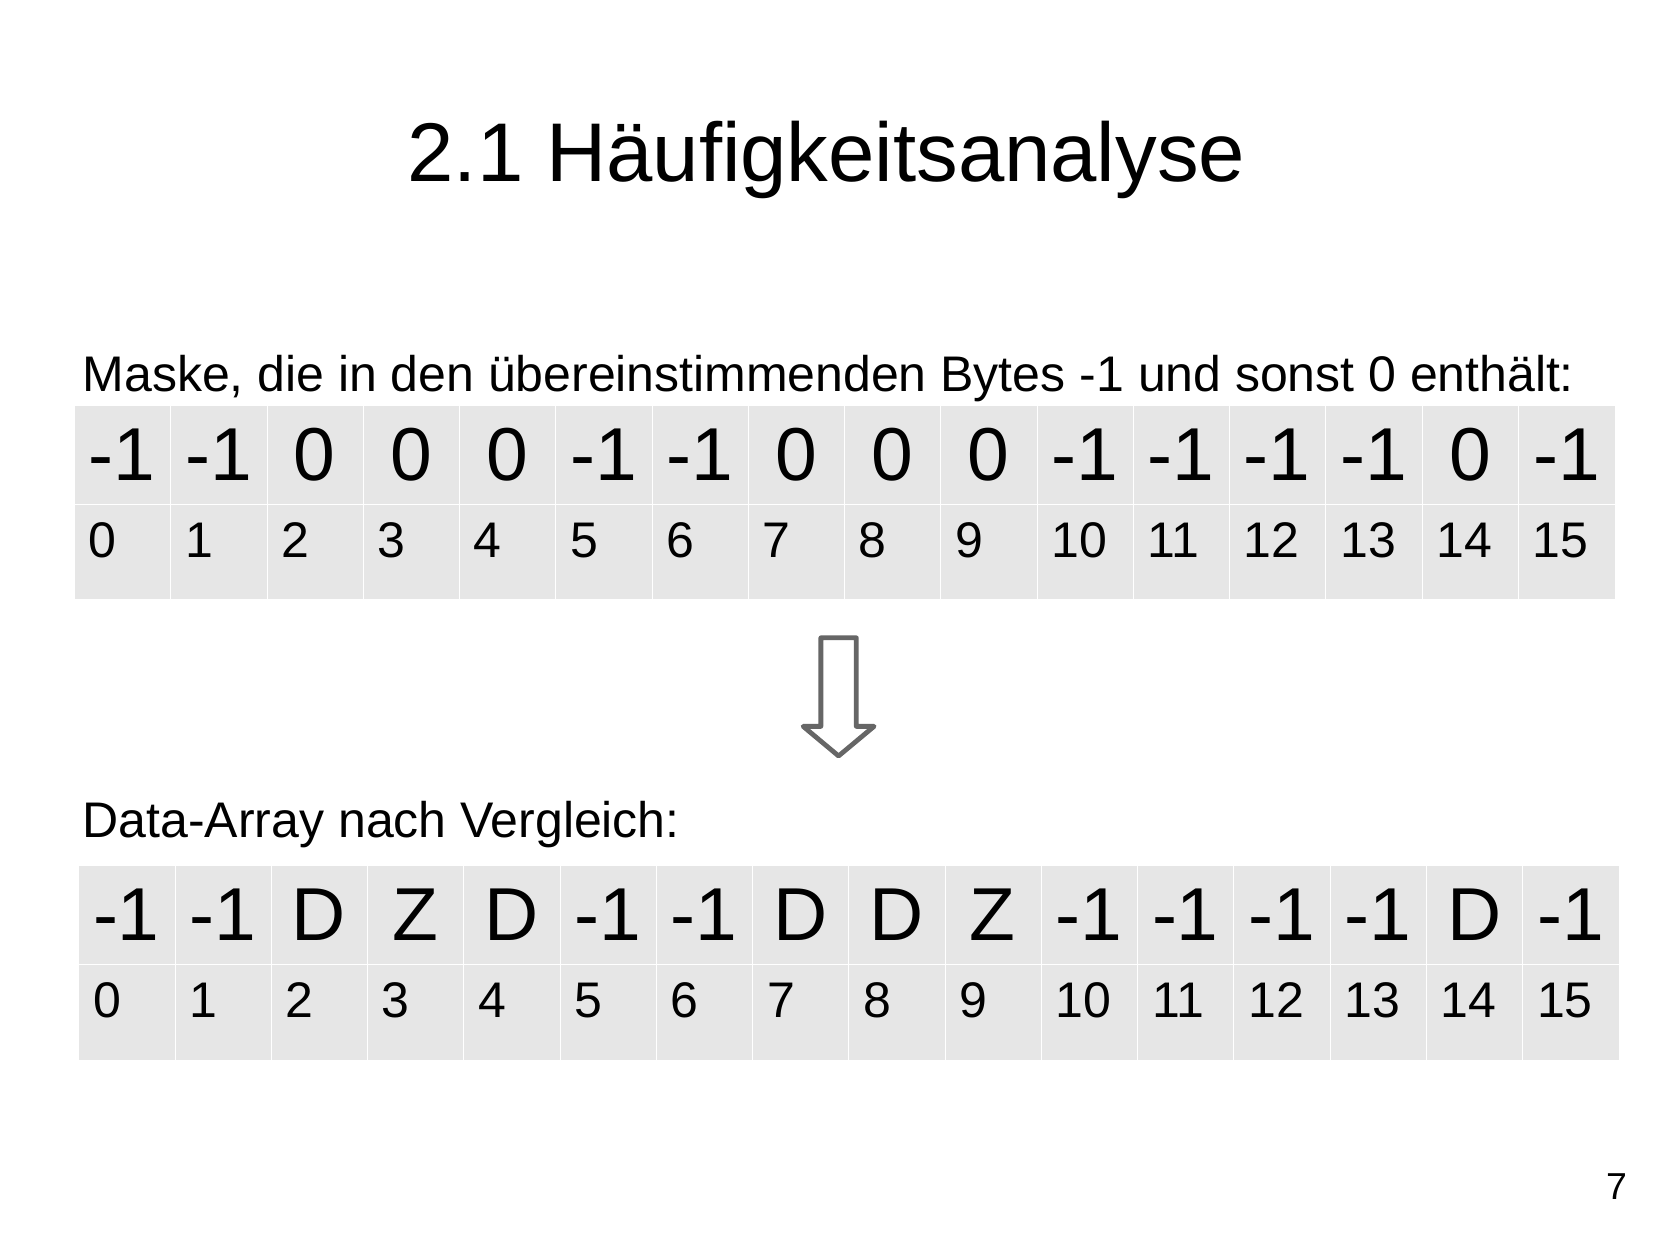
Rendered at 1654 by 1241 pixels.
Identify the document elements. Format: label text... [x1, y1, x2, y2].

table_header -1 [1134, 406, 1229, 504]
table_cell 12 [1230, 505, 1325, 599]
table_header -1 [75, 406, 170, 504]
table_header 0 [845, 406, 940, 504]
table_header D [464, 866, 560, 964]
table_header 0 [460, 406, 555, 504]
table_cell 14 [1427, 965, 1522, 1060]
table_header -1 [171, 406, 267, 504]
table_cell 13 [1326, 505, 1422, 599]
table_header D [849, 866, 945, 964]
table_cell 10 [1038, 505, 1133, 599]
table_cell 9 [941, 505, 1037, 599]
table_cell 5 [561, 965, 656, 1060]
table_header -1 [556, 406, 652, 504]
table_header -1 [1038, 406, 1133, 504]
table_cell 2 [268, 505, 363, 599]
table_header -1 [1331, 866, 1426, 964]
table_cell 14 [1423, 505, 1518, 599]
table_cell 9 [946, 965, 1041, 1060]
table_header -1 [176, 866, 271, 964]
table_header -1 [1326, 406, 1422, 504]
table_header 0 [1423, 406, 1518, 504]
table_cell 5 [556, 505, 652, 599]
table_header -1 [653, 406, 748, 504]
table_header 0 [268, 406, 363, 504]
table_header Z [368, 866, 463, 964]
table_cell 0 [79, 965, 175, 1060]
subtitle Maske, die in den übereinstimmenden Bytes -1 und sonst 0 enthält: Data-Array nach Vergleich: [82, 290, 1654, 1010]
text_box <number> [1259, 1158, 1642, 1229]
table_cell 0 [75, 505, 170, 599]
table_cell 3 [368, 965, 463, 1060]
table_header -1 [79, 866, 175, 964]
text_box [803, 637, 875, 756]
table_cell 6 [657, 965, 752, 1060]
table_cell 4 [464, 965, 560, 1060]
table_cell 3 [364, 505, 459, 599]
title 2.1 Häufigkeitsanalyse [82, 49, 1571, 257]
table_header -1 [1519, 406, 1615, 504]
table_header D [272, 866, 367, 964]
table_cell 8 [845, 505, 940, 599]
table_cell 11 [1138, 965, 1233, 1060]
table_cell 15 [1519, 505, 1615, 599]
table_cell 11 [1134, 505, 1229, 599]
table_header 0 [749, 406, 844, 504]
table_cell 10 [1042, 965, 1137, 1060]
table_header D [753, 866, 848, 964]
table_cell 7 [753, 965, 848, 1060]
table_header -1 [561, 866, 656, 964]
table_header 0 [364, 406, 459, 504]
table_cell 1 [176, 965, 271, 1060]
table_cell 12 [1234, 965, 1330, 1060]
table_cell 6 [653, 505, 748, 599]
table_cell 1 [171, 505, 267, 599]
table_header -1 [1234, 866, 1330, 964]
table_header 0 [941, 406, 1037, 504]
table_header -1 [1523, 866, 1619, 964]
table_cell 7 [749, 505, 844, 599]
table_cell 4 [460, 505, 555, 599]
table_cell 15 [1523, 965, 1619, 1060]
table_header -1 [1230, 406, 1325, 504]
table_header -1 [1138, 866, 1233, 964]
table_cell 2 [272, 965, 367, 1060]
table_header -1 [657, 866, 752, 964]
table_header D [1427, 866, 1522, 964]
table_cell 13 [1331, 965, 1426, 1060]
table_cell 8 [849, 965, 945, 1060]
table_header -1 [1042, 866, 1137, 964]
table_header Z [946, 866, 1041, 964]
